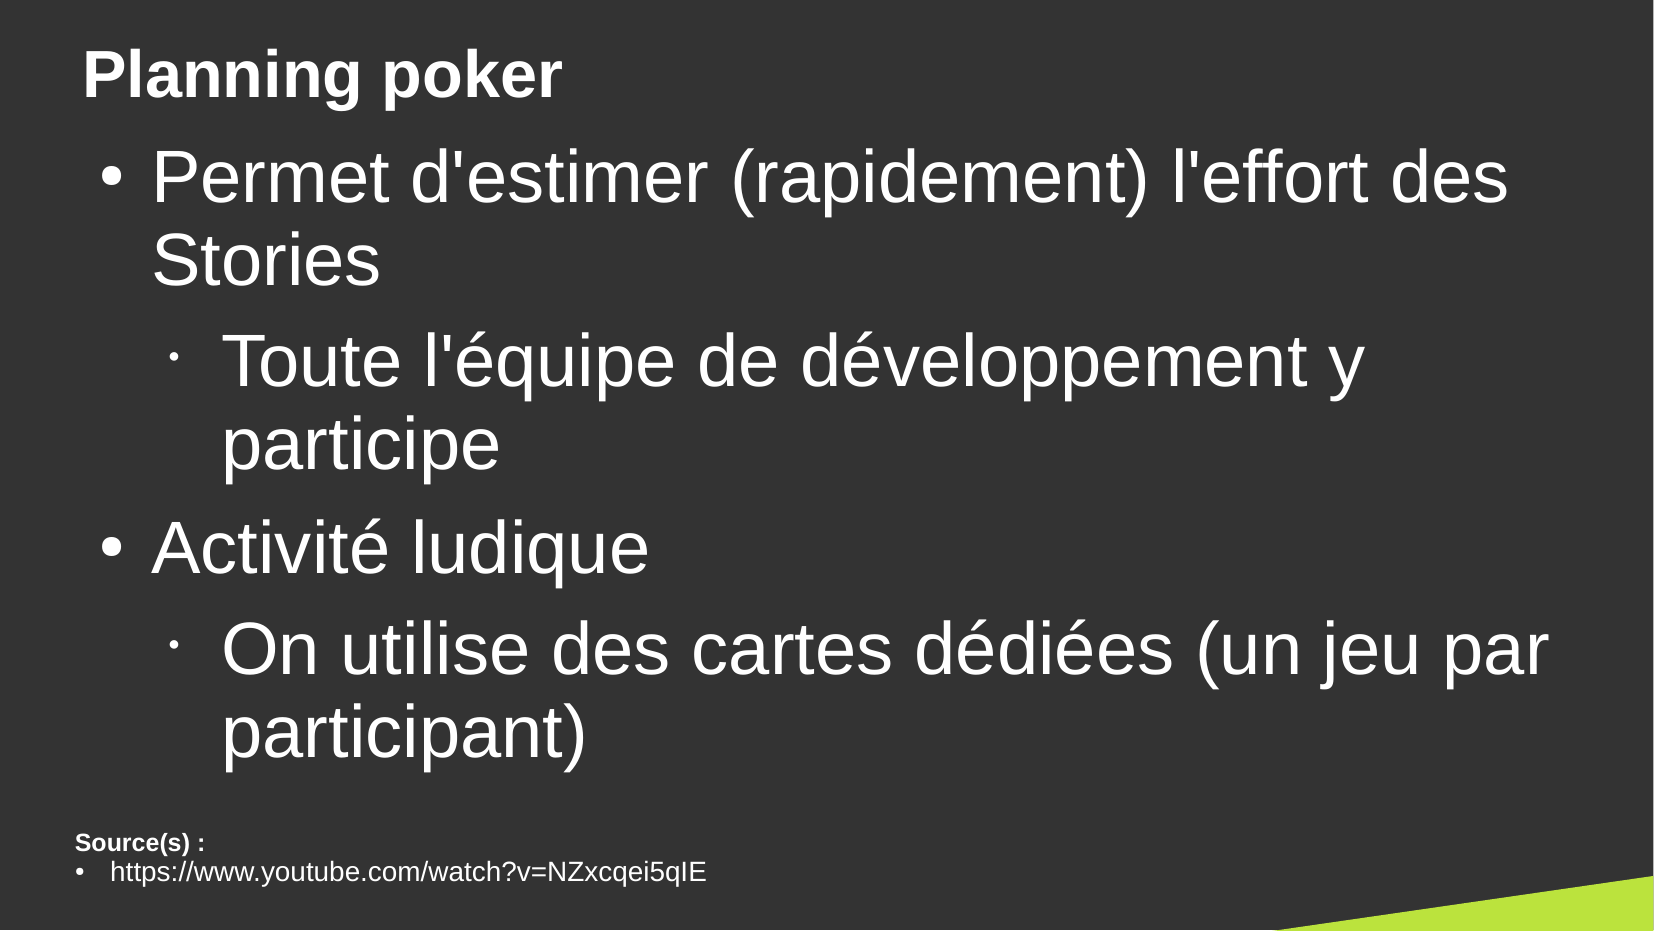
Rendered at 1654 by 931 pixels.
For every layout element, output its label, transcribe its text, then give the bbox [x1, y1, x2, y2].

title Planning poker [82, 37, 1571, 135]
text_box Source(s) : https://www.youtube.com/watch?v=NZxcqei5qIE [60, 821, 1546, 921]
text_box [1271, 875, 1654, 931]
list Permet d'estimer (rapidement) l'effort des Stories Toute l'équipe de développement y participe Activité ludique On utilise des cartes dédiées (un jeu par participant) [80, 135, 1620, 777]
